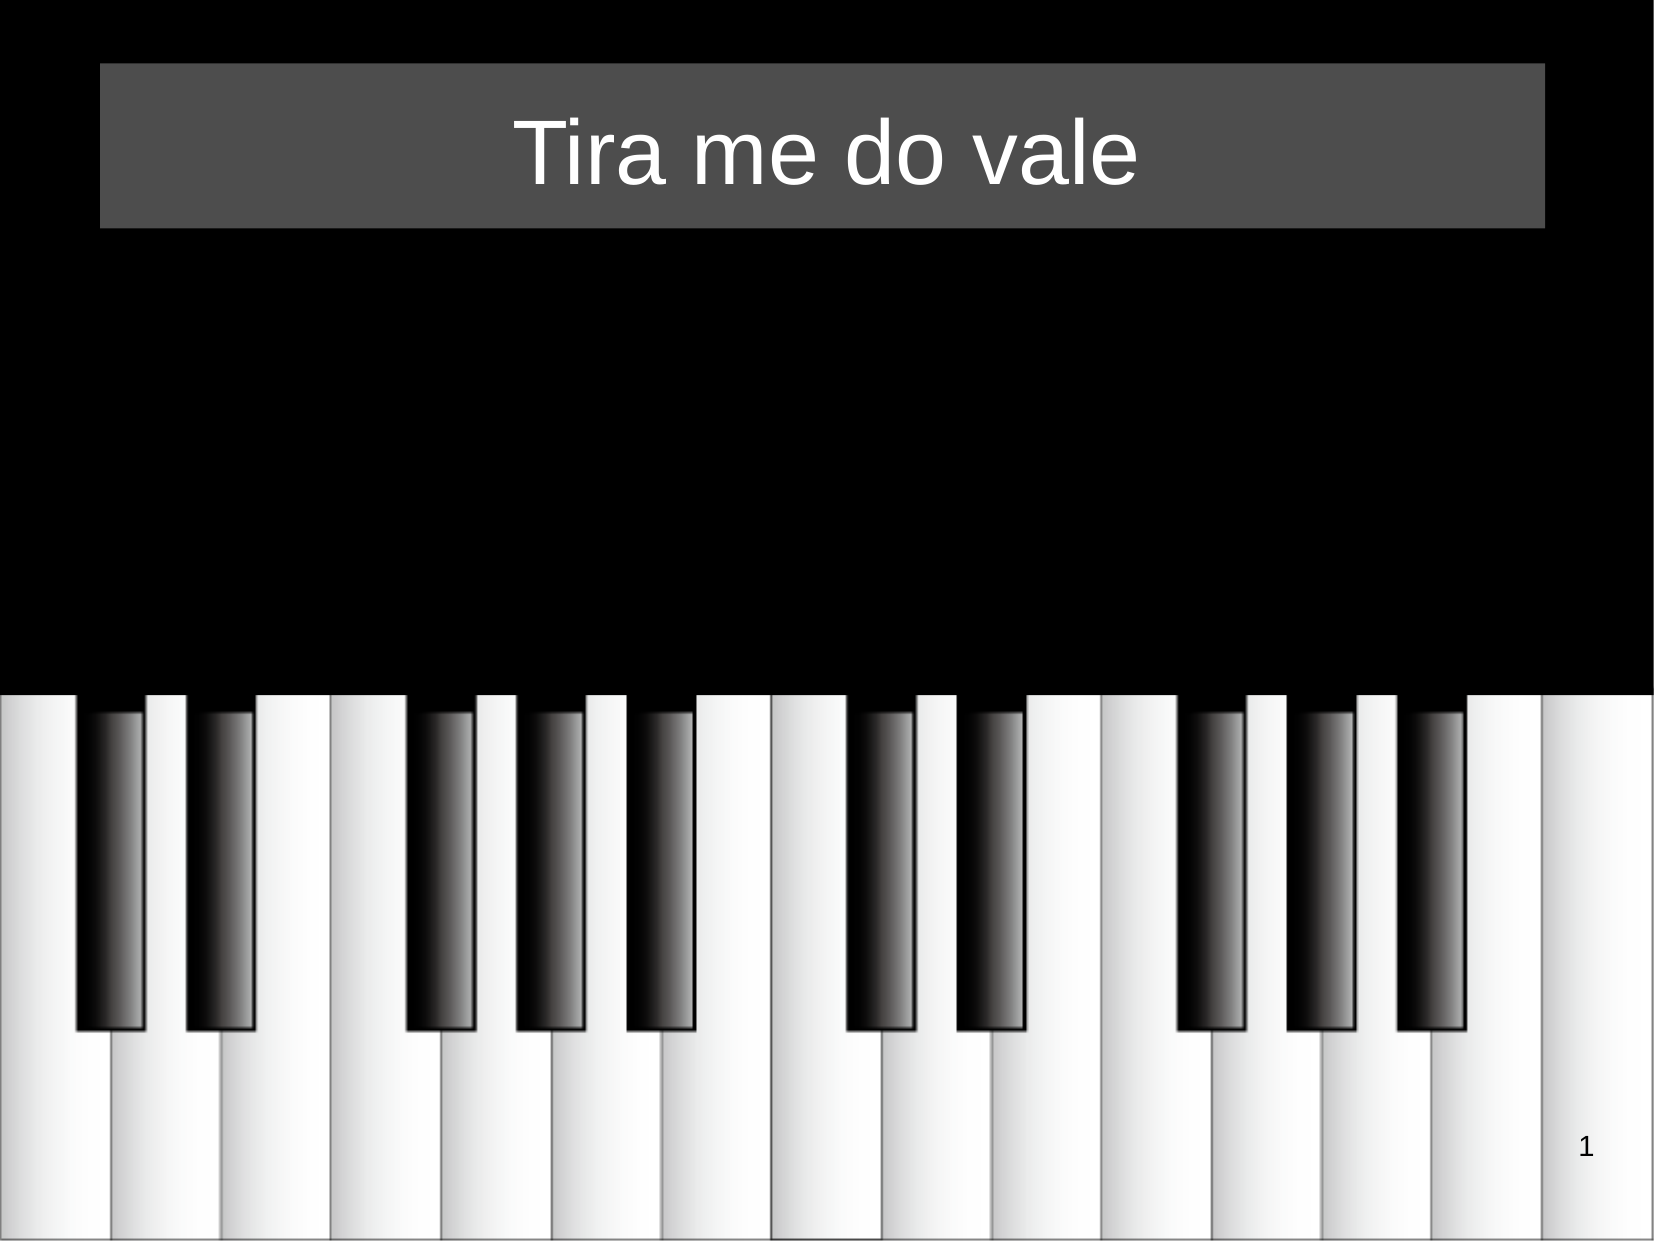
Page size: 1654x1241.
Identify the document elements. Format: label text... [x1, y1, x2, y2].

picture [0, 696, 1654, 1241]
title Tira me do vale [82, 49, 1571, 257]
